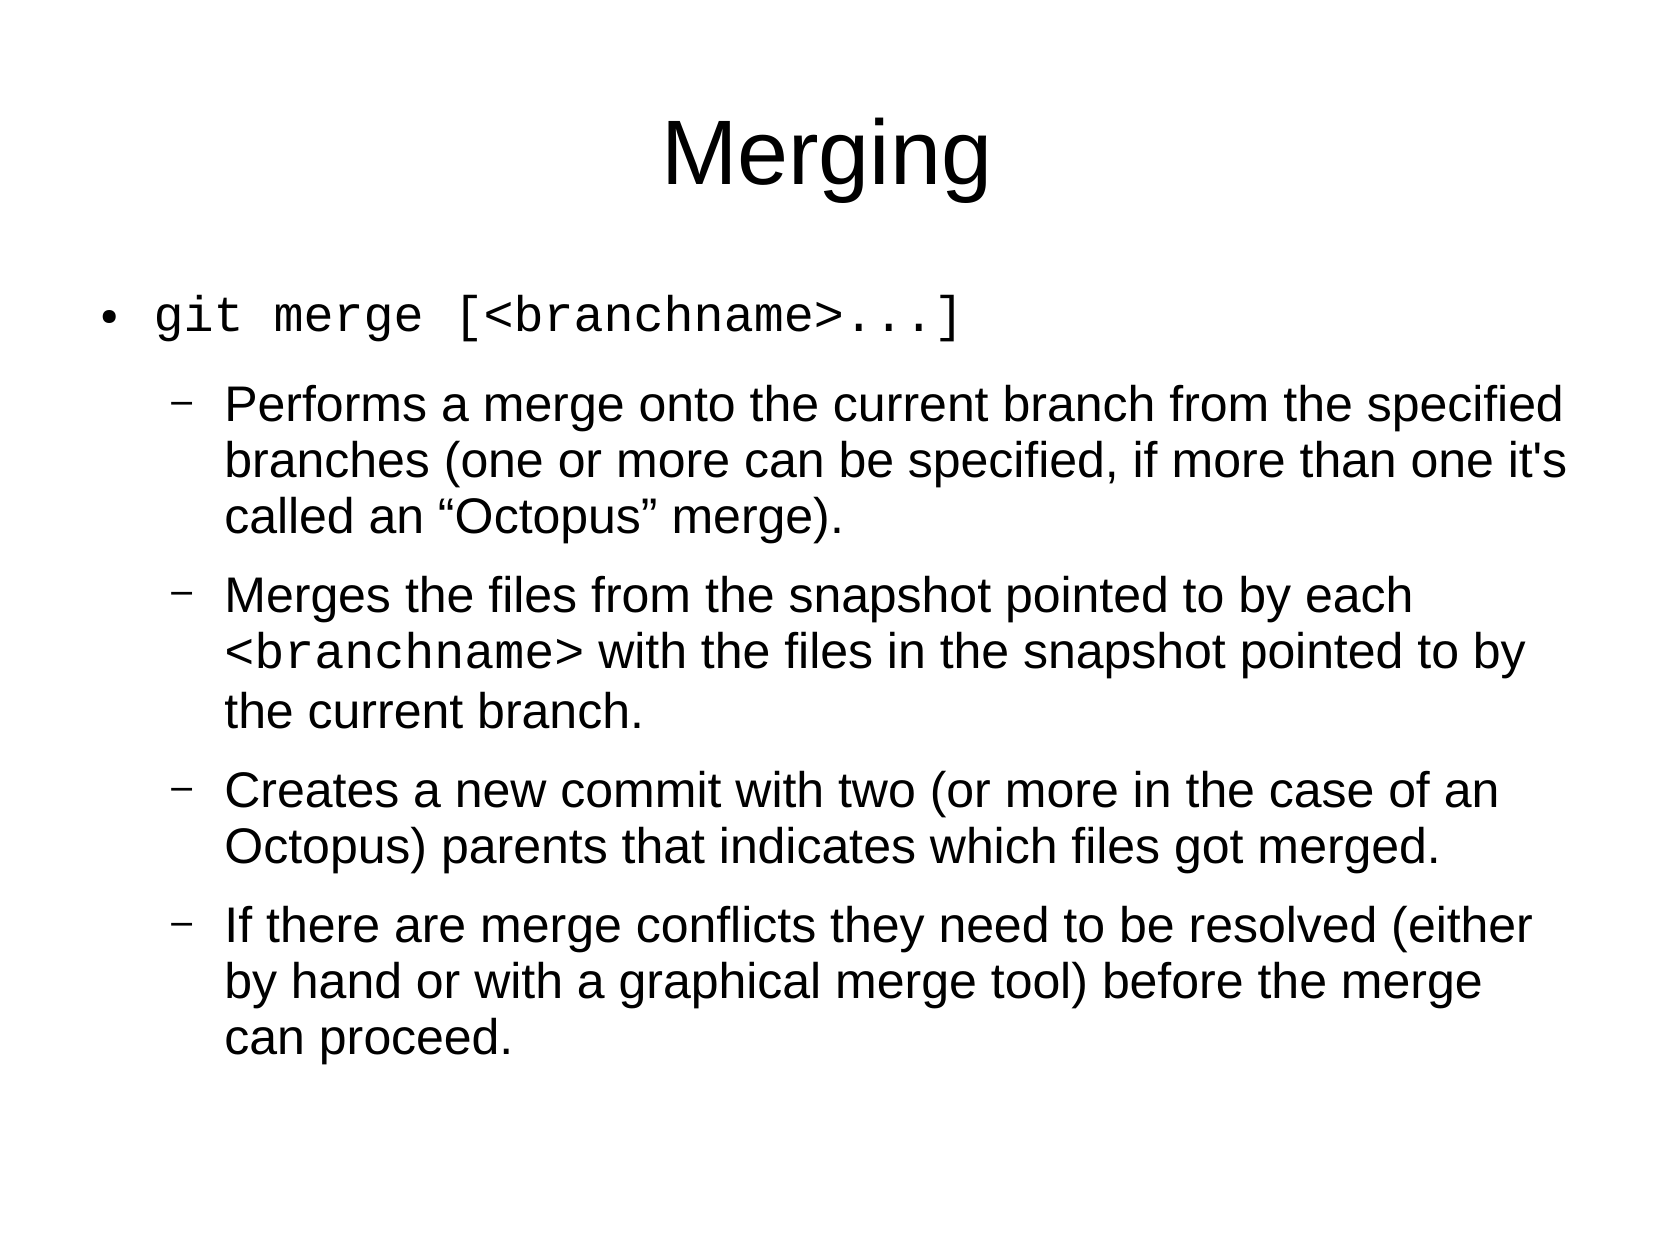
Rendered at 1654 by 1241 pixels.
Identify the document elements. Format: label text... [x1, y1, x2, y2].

title Merging [82, 49, 1571, 257]
list git merge [<branchname>...] Performs a merge onto the current branch from the specified branches (one or more can be specified, if more than one it's called an “Octopus” merge). Merges the files from the snapshot pointed to by each <branchname> with the files in the snapshot pointed to by the current branch. Creates a new commit with two (or more in the case of an Octopus) parents that indicates which files got merged. If there are merge conflicts they need to be resolved (either by hand or with a graphical merge tool) before the merge can proceed. [82, 290, 1571, 1109]
